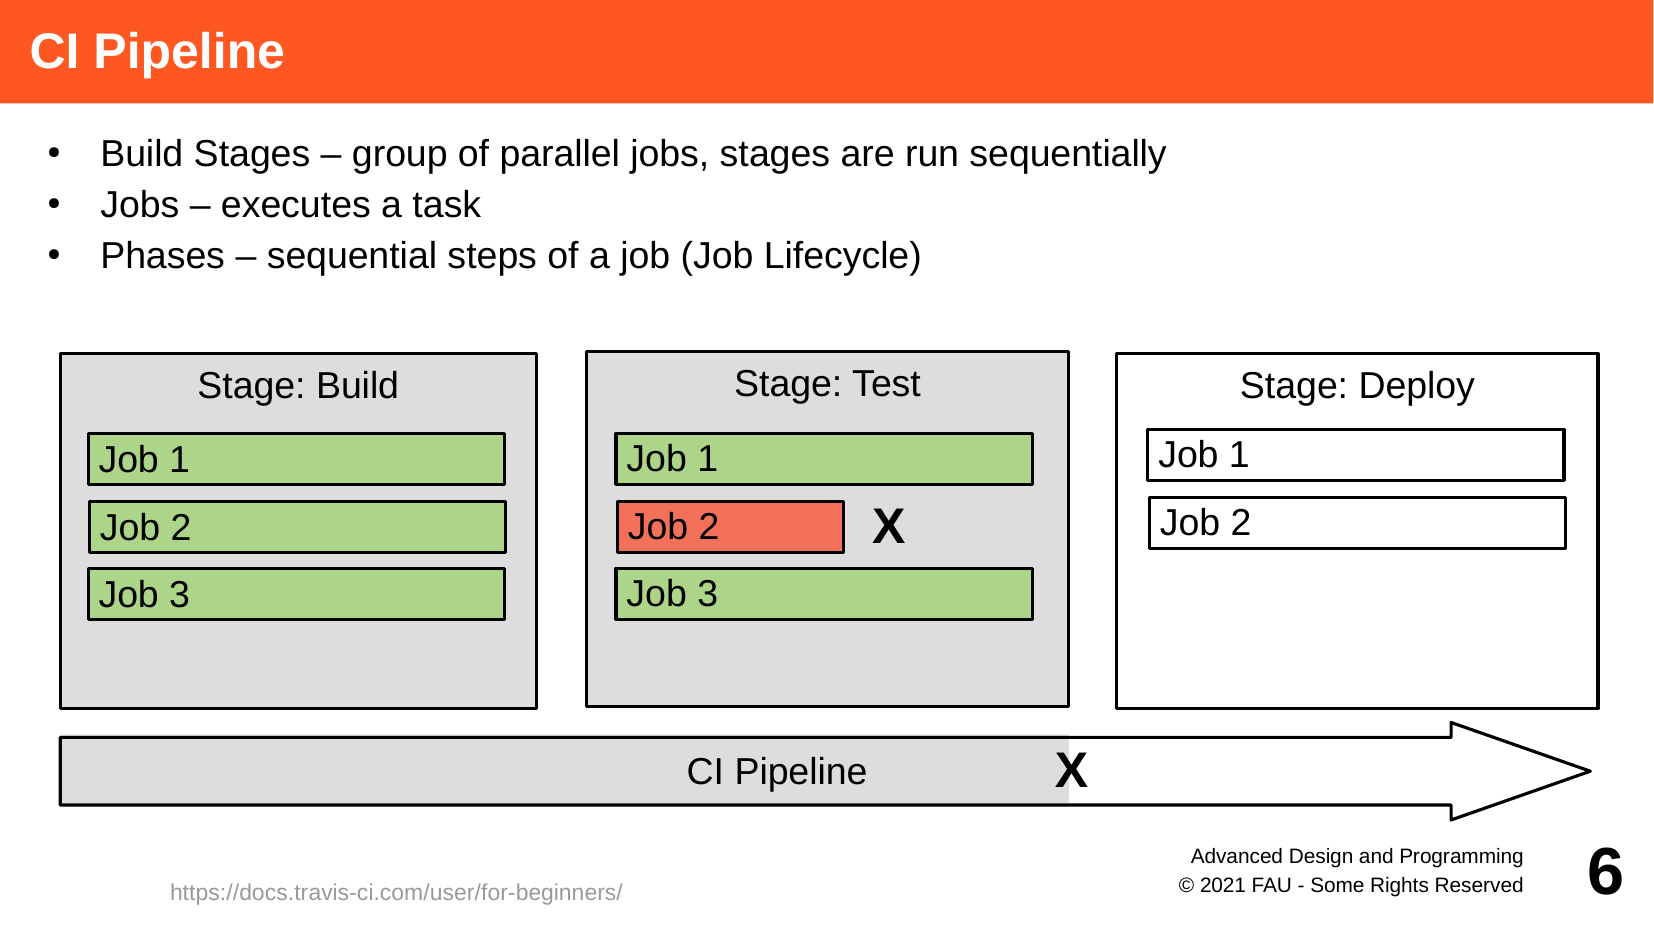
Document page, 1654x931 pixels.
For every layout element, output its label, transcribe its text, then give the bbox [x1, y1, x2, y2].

text_box Job 1 [1147, 429, 1565, 481]
text_box Job 2 [1149, 497, 1566, 549]
text_box Stage: Test [586, 351, 1069, 707]
text_box Stage: Build [60, 353, 537, 709]
text_box CI Pipeline [60, 737, 1033, 806]
text_box Job 2 [89, 501, 506, 553]
list Build Stages – group of parallel jobs, stages are run sequentially Jobs – executes a task Phases – sequential steps of a job (Job Lifecycle) [29, 132, 1625, 813]
text_box Stage: Deploy [1116, 353, 1599, 709]
text_box Job 1 [615, 433, 1033, 485]
text_box Job 2 [617, 501, 844, 553]
text_box Job 3 [88, 568, 505, 620]
text_box https://docs.travis-ci.com/user/for-beginners/ [0, 855, 794, 931]
text_box Job 3 [615, 568, 1033, 620]
text_box X [1033, 728, 1110, 813]
text_box CI Pipeline [1110, 722, 1591, 820]
title CI Pipeline [0, 0, 1654, 104]
text_box Job 1 [88, 433, 505, 485]
text_box X [850, 484, 927, 569]
